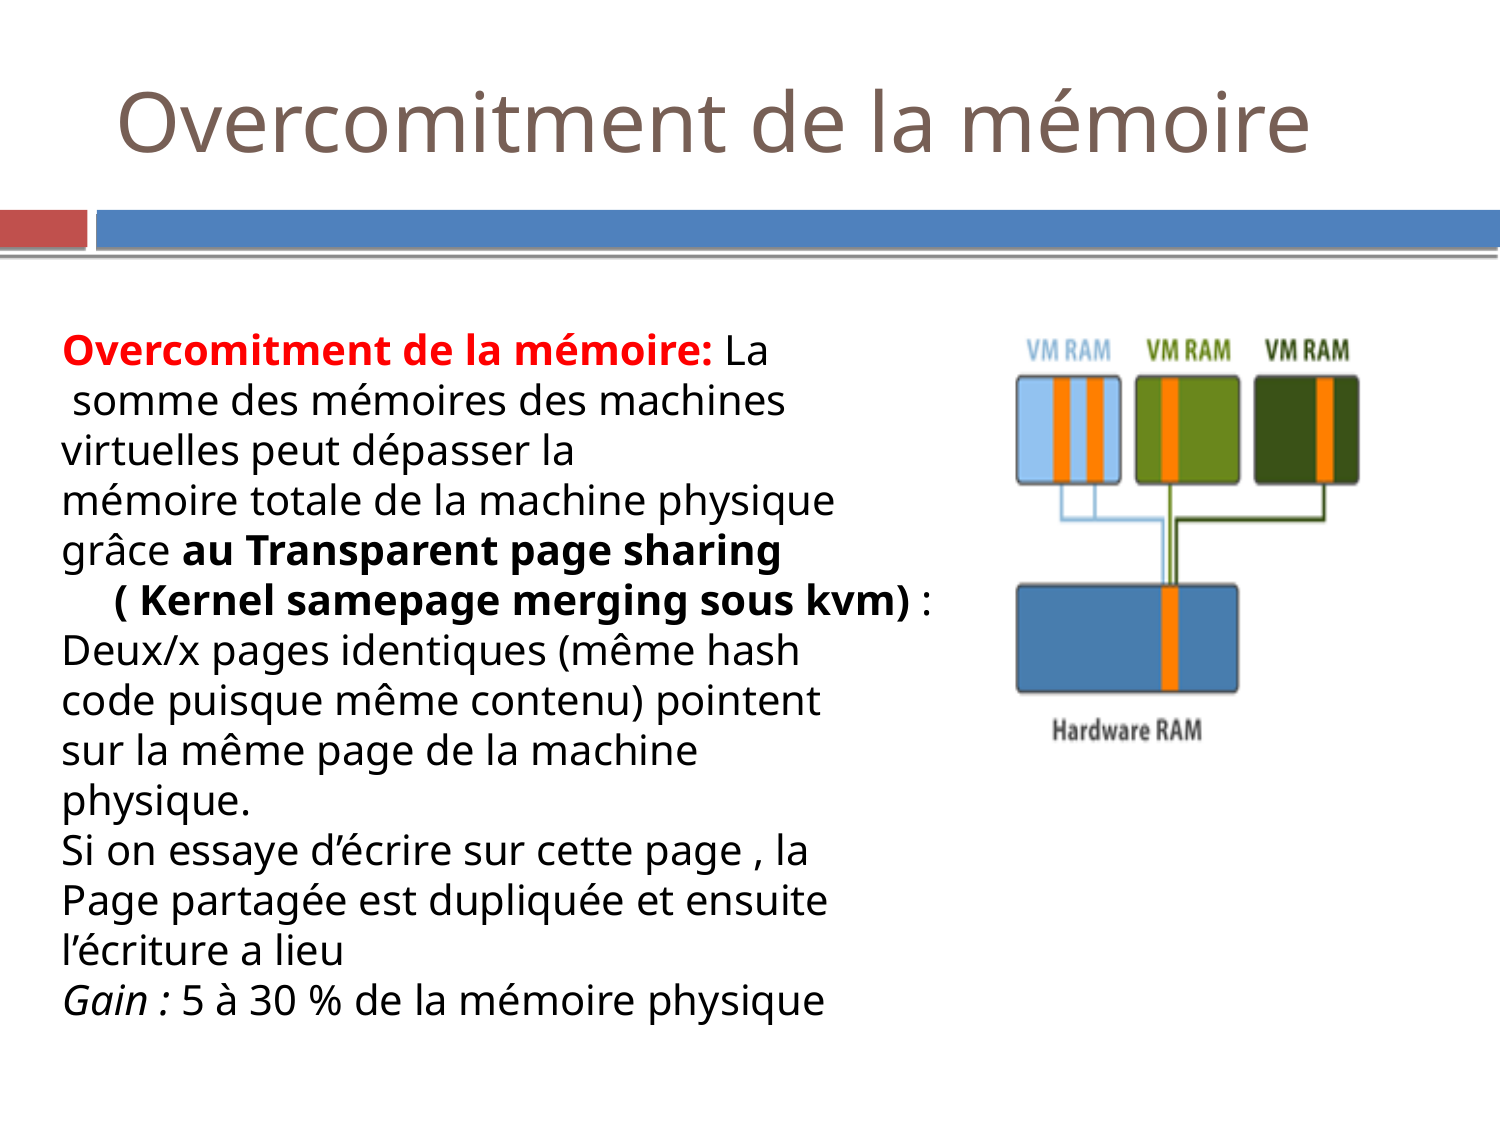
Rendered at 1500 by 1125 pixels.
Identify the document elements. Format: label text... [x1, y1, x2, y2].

text_box Overcomitment de la mémoire: La somme des mémoires des machines virtuelles peut dépasser la mémoire totale de la machine physique grâce au Transparent page sharing ( Kernel samepage merging sous kvm) : Deux/x pages identiques (même hash code puisque même contenu) pointent sur la même page de la machine physique. Si on essaye d’écrire sur cette page , la Page partagée est dupliquée et ensuite l’écriture a lieu Gain : 5 à 30 % de la mémoire physique [46, 316, 961, 1043]
picture [960, 304, 1395, 774]
text_box Overcomitment de la mémoire [100, 37, 1438, 200]
